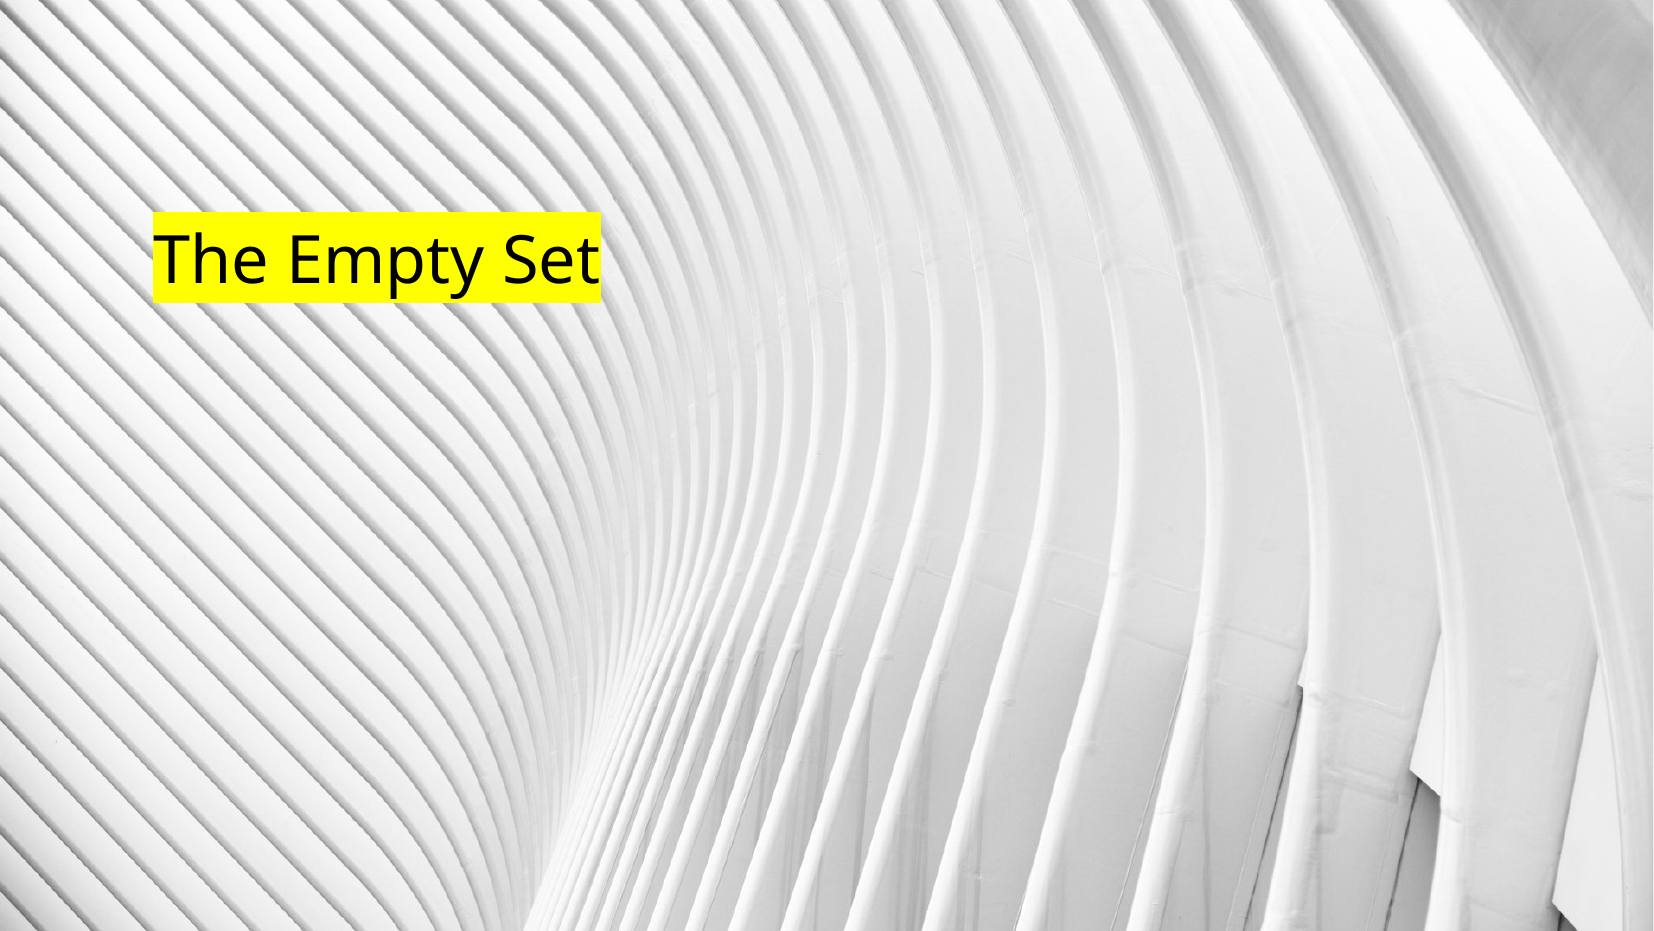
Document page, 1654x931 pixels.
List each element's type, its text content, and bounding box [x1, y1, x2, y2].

list The Empty Set [82, 217, 1571, 839]
picture [0, 0, 1654, 931]
